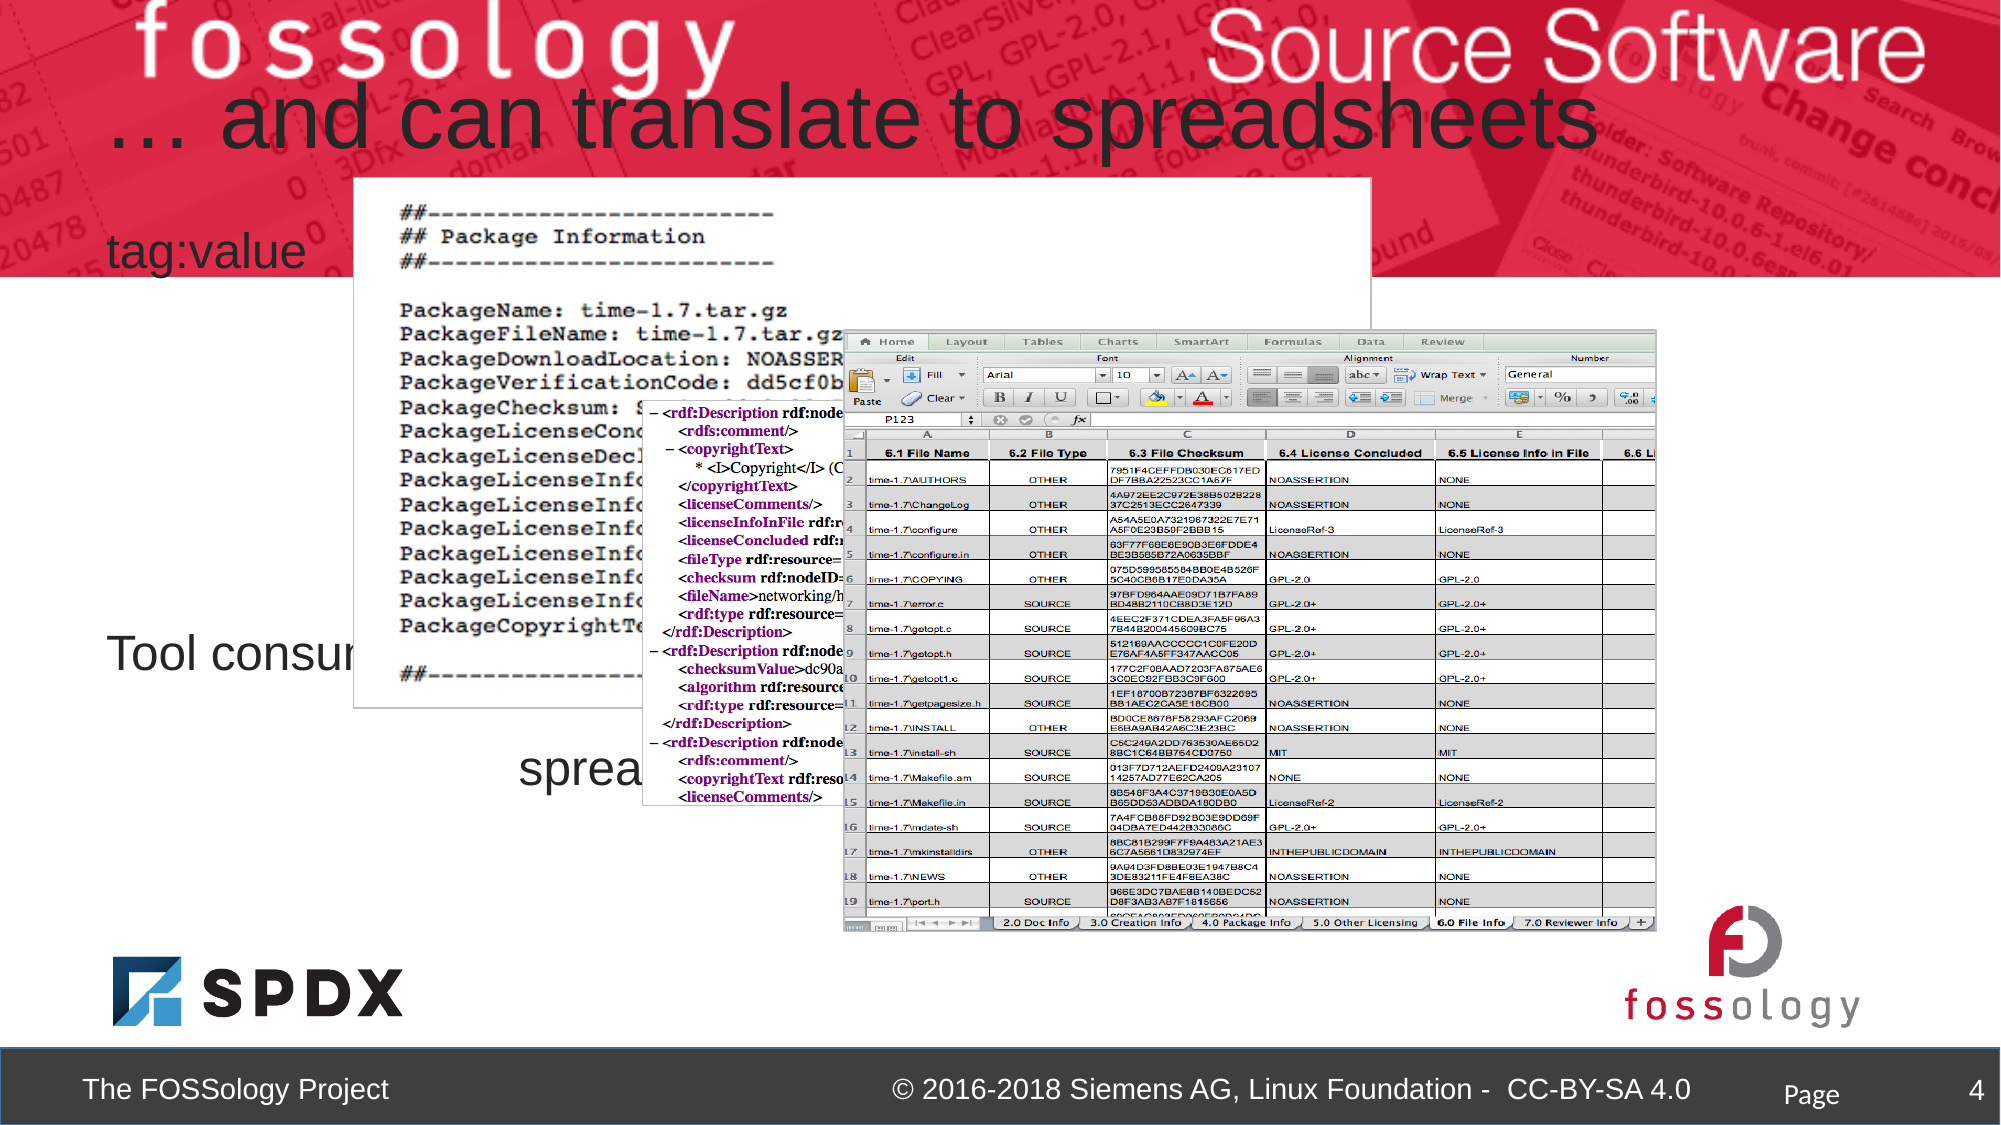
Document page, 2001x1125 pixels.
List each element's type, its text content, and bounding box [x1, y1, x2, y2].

picture [113, 967, 403, 1026]
picture [1621, 901, 1863, 1031]
picture [845, 330, 1656, 931]
picture [0, 0, 2001, 277]
picture [643, 401, 843, 805]
text_box Page [1637, 1060, 1862, 1125]
text_box … and can translate to spreadsheets [88, 25, 1835, 213]
picture [354, 178, 1371, 708]
text_box tag:value Tool consumable RDFa spreadsheets [91, 222, 1838, 967]
